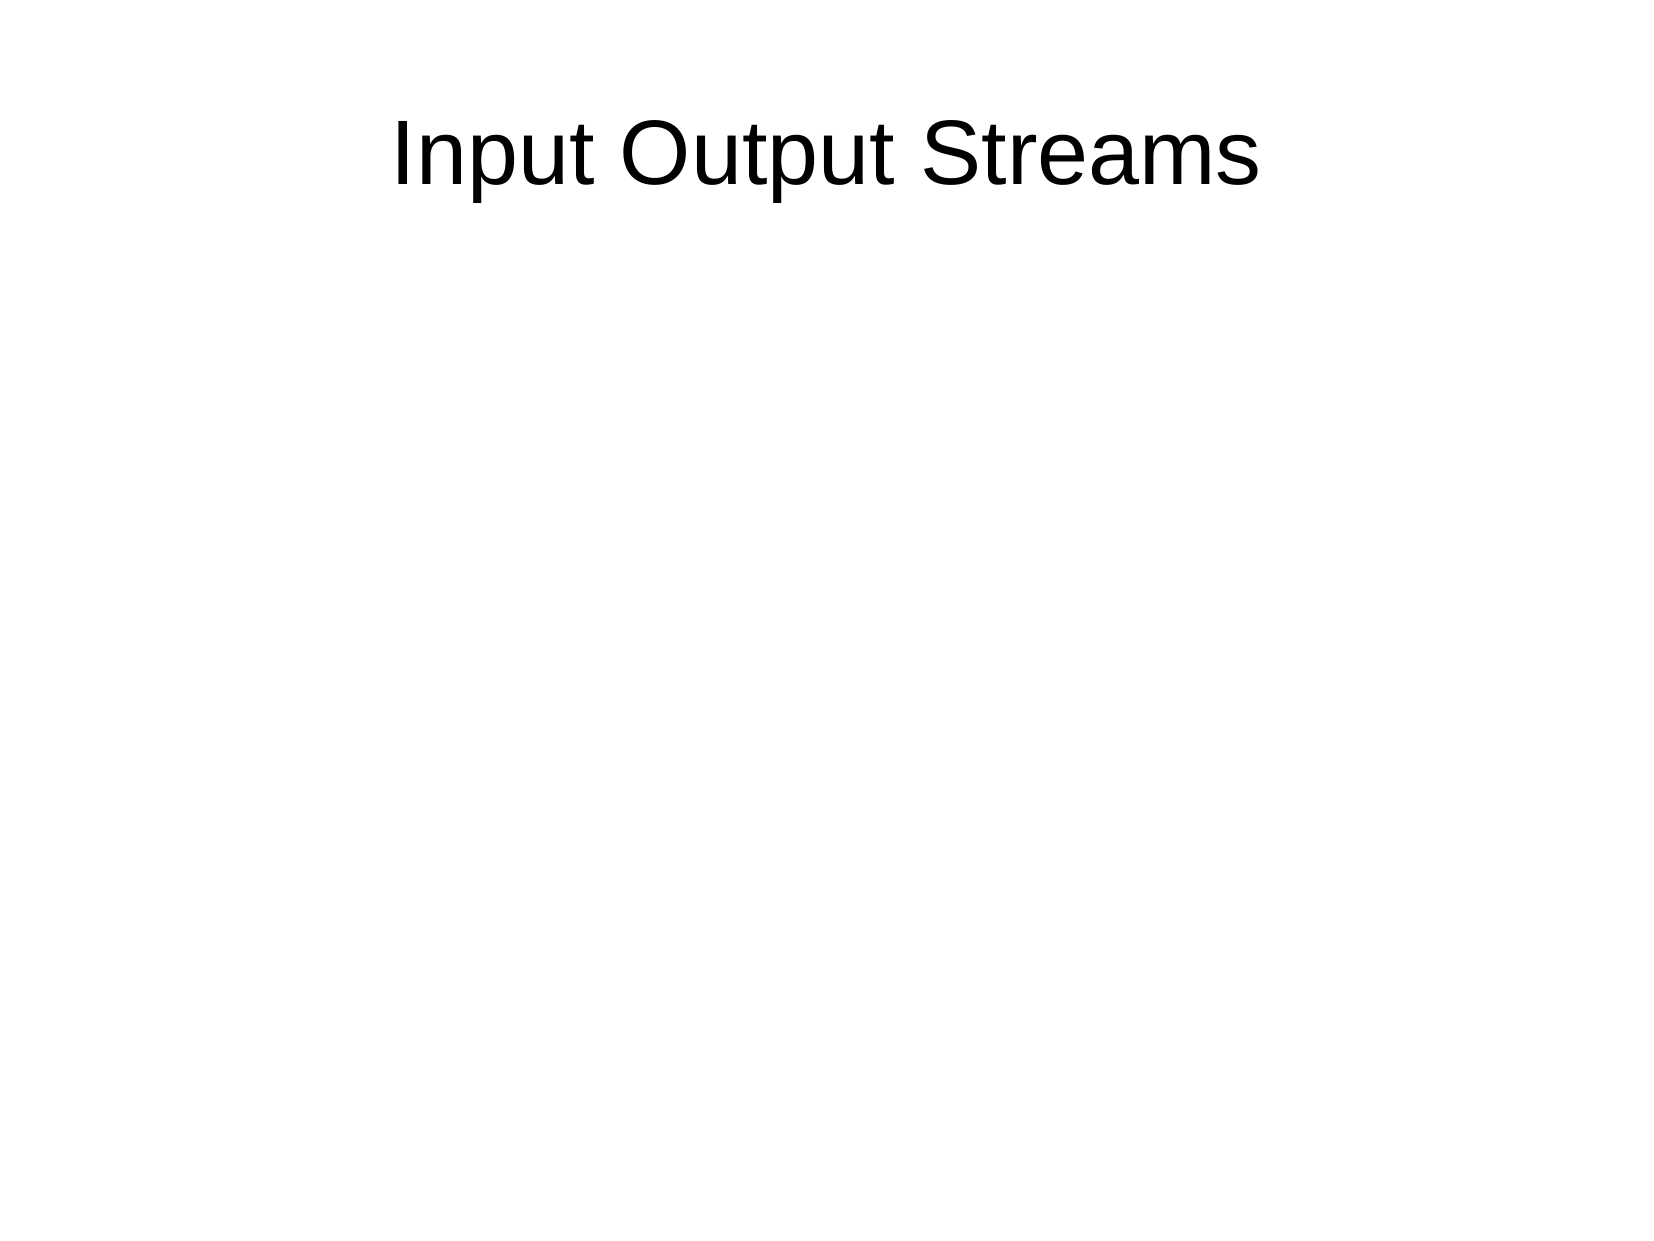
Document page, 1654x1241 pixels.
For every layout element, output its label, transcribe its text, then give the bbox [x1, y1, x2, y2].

title Input Output Streams [82, 49, 1571, 257]
